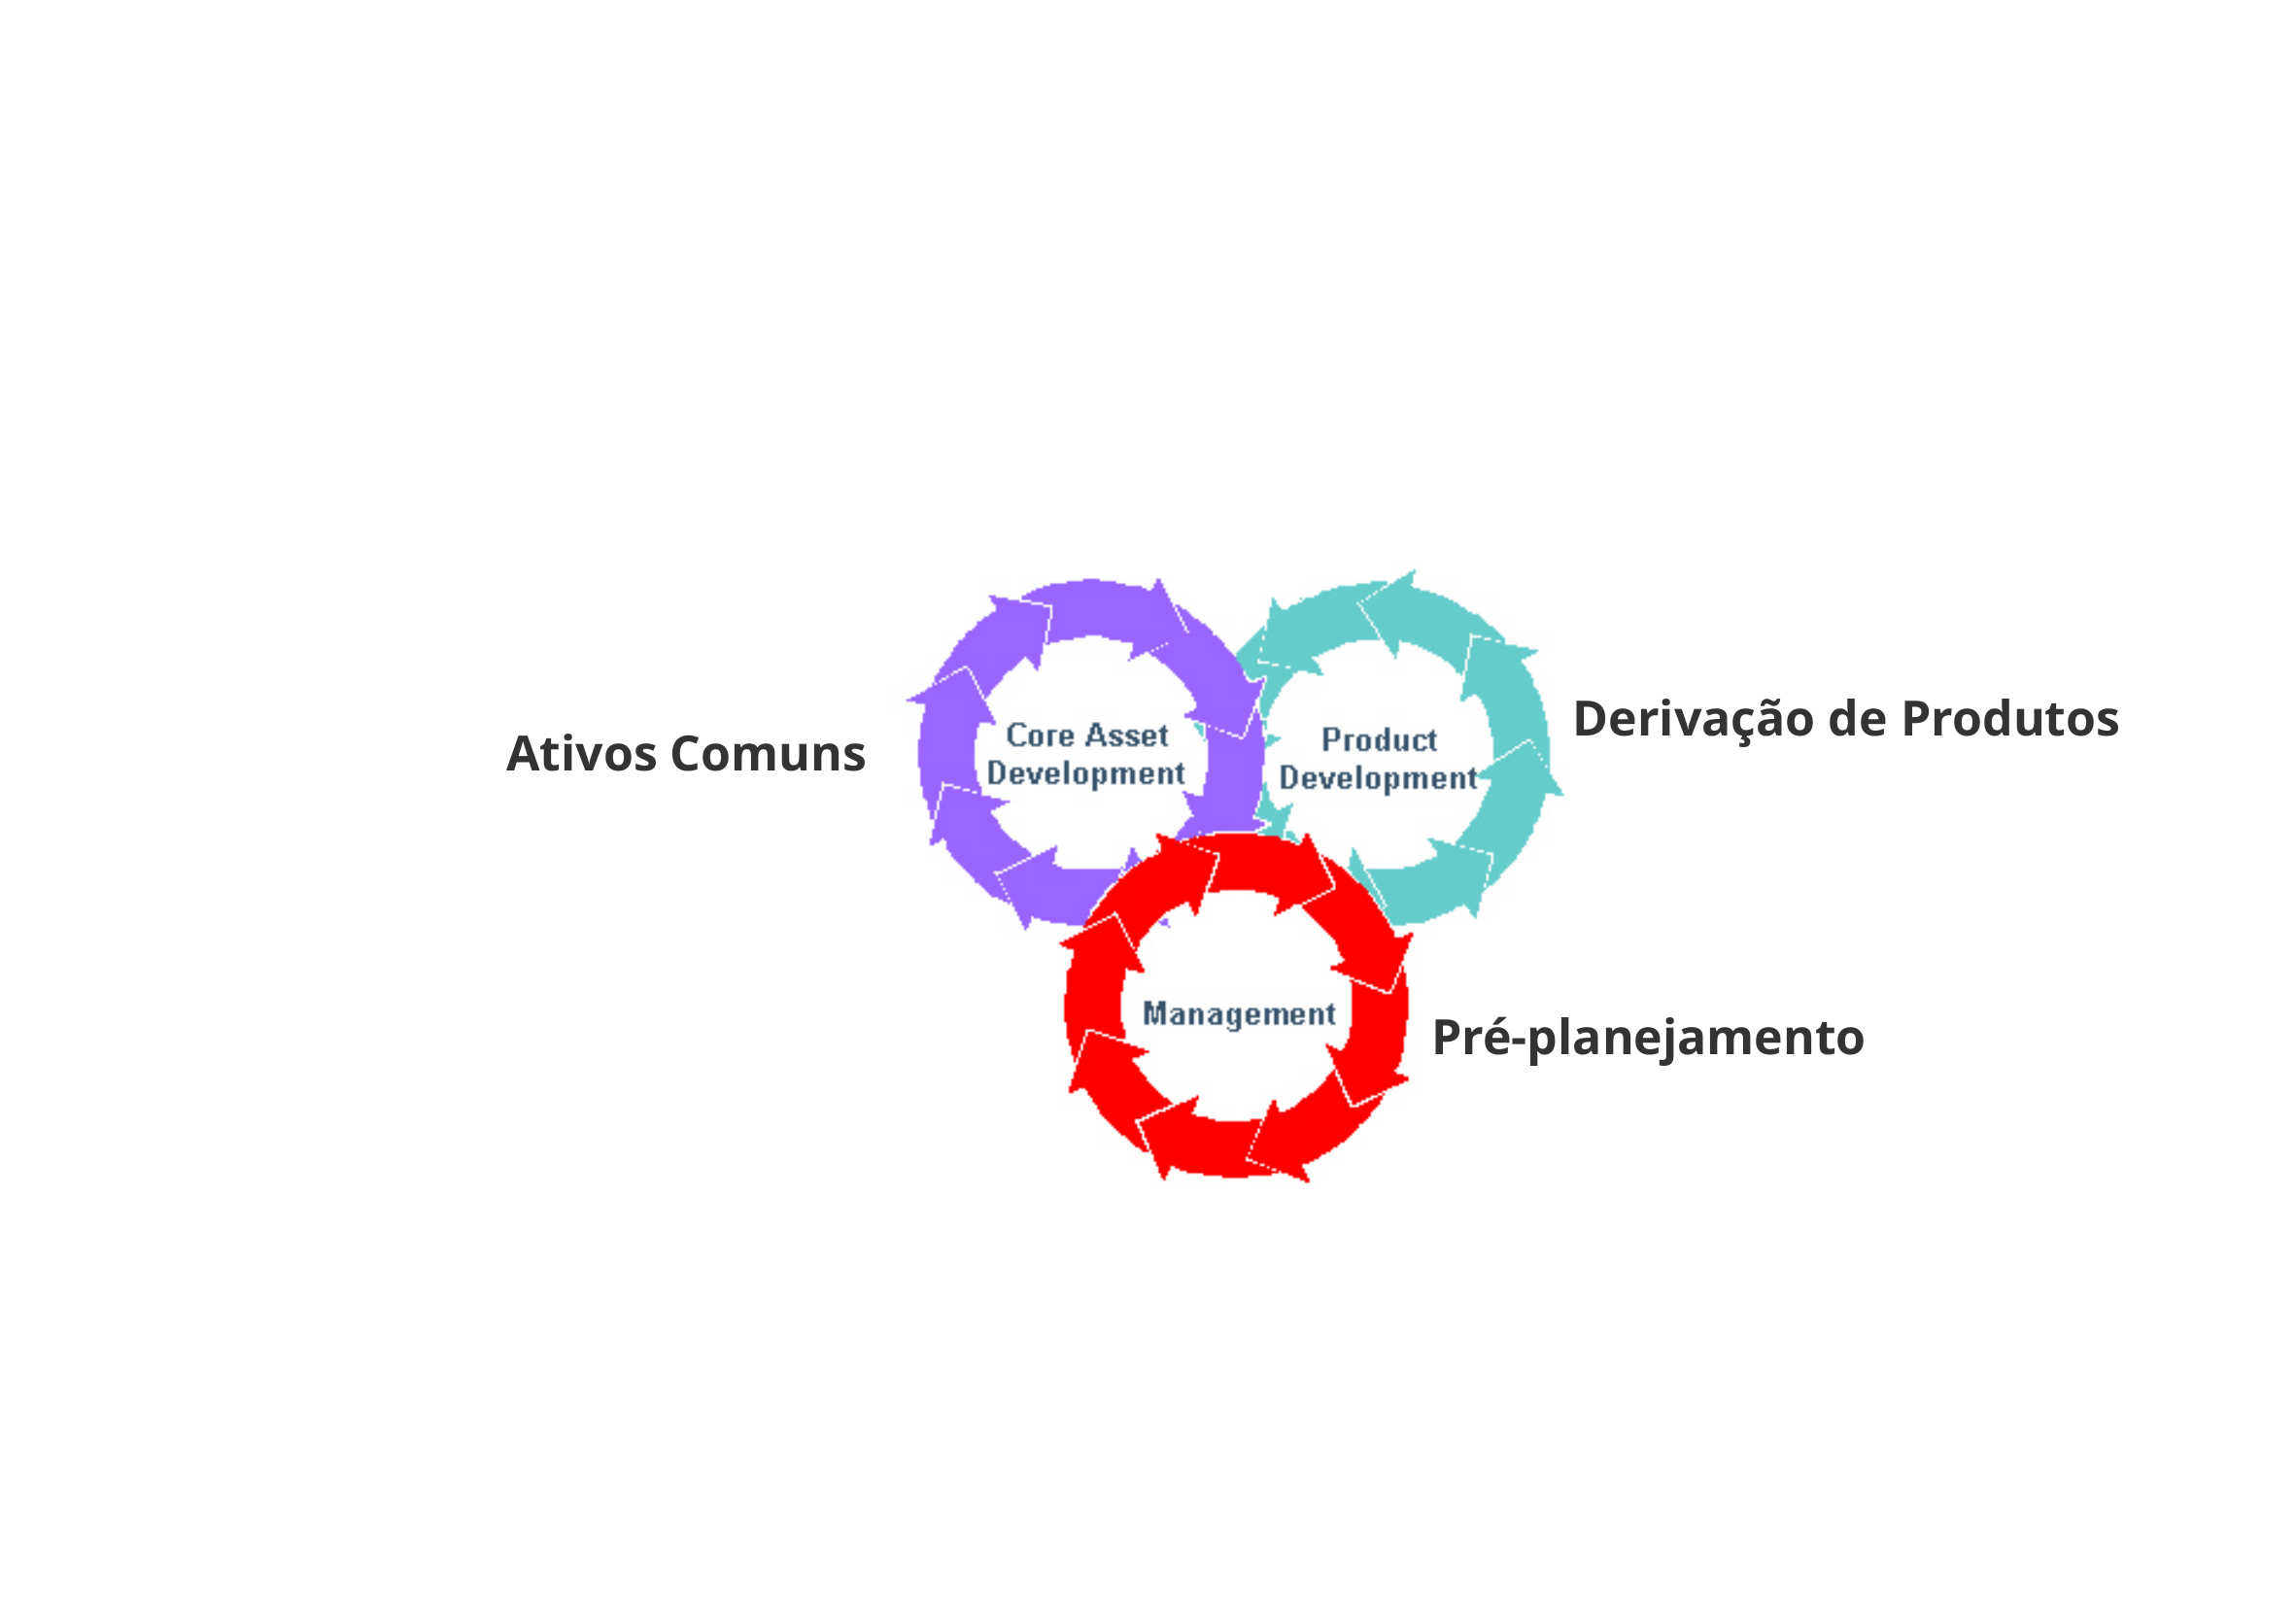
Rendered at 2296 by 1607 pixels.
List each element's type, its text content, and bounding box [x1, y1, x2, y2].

picture [872, 561, 1595, 1200]
text_box Derivação de Produtos [1558, 676, 2118, 750]
text_box Pré-planejamento [1417, 995, 1862, 1068]
text_box Ativos Comuns [479, 711, 873, 784]
